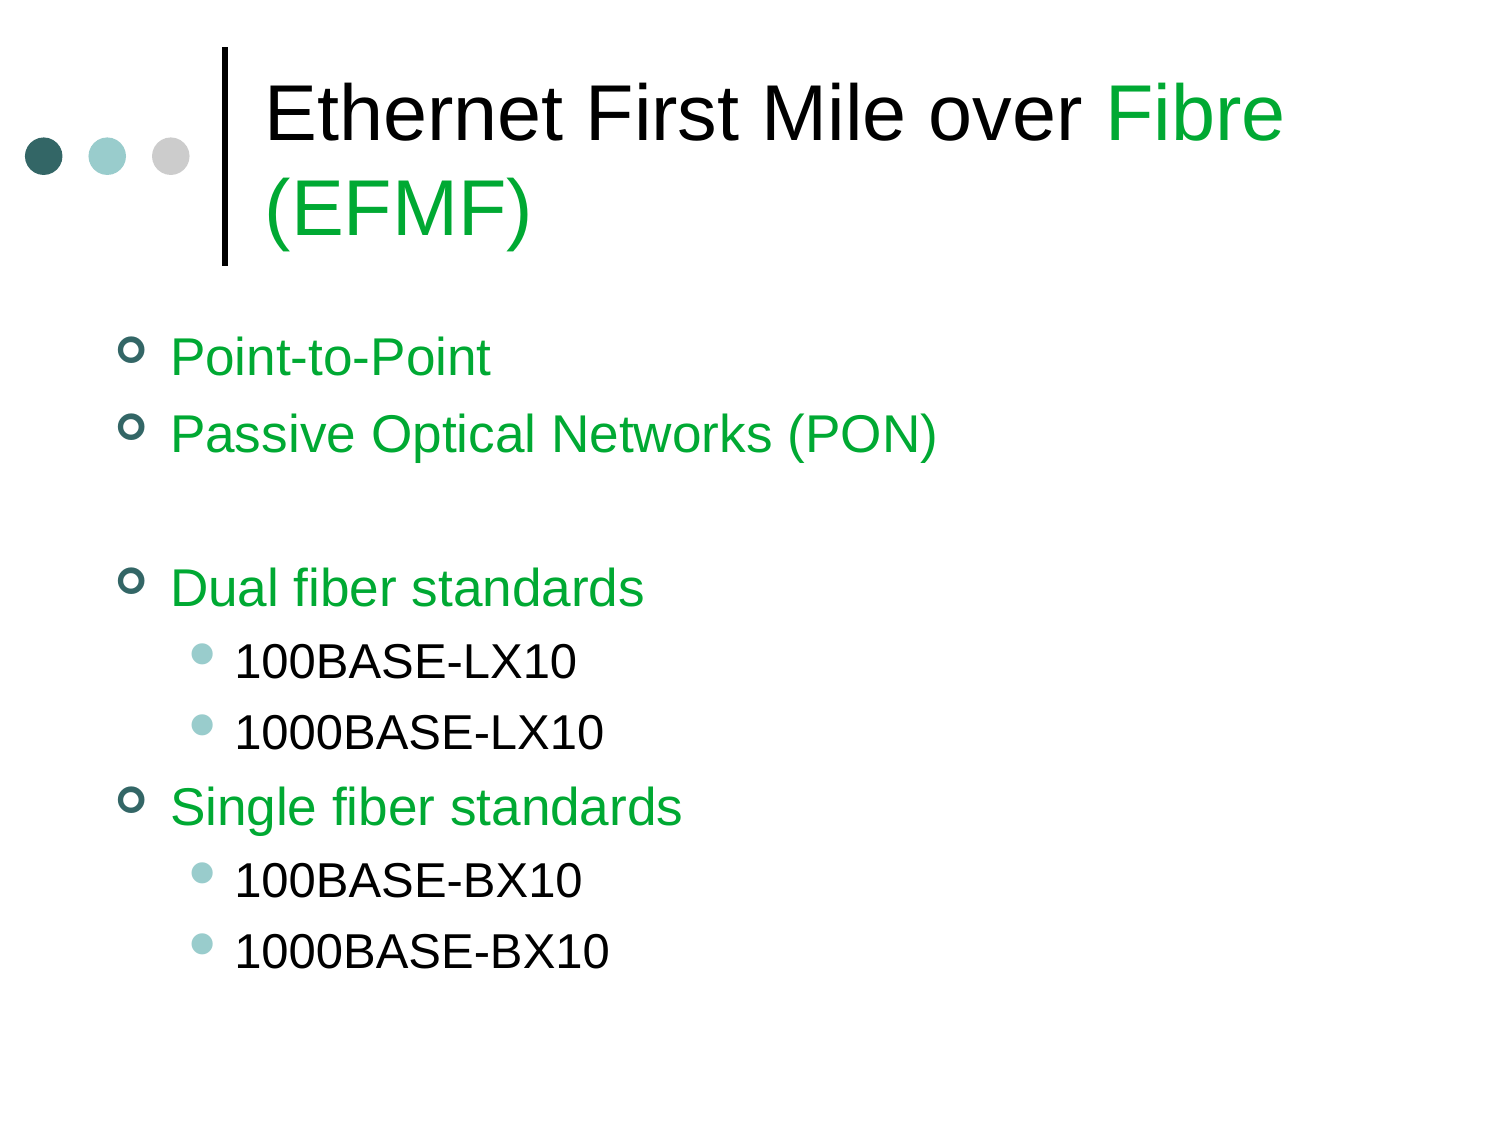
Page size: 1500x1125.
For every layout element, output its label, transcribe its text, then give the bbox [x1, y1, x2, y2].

title Ethernet First Mile over Fibre (EFMF) [249, 31, 1401, 282]
list Point-to-Point Passive Optical Networks (PON) Dual fiber standards 100BASE-LX10 1000BASE-LX10 Single fiber standards 100BASE-BX10 1000BASE-BX10 [100, 314, 1400, 991]
